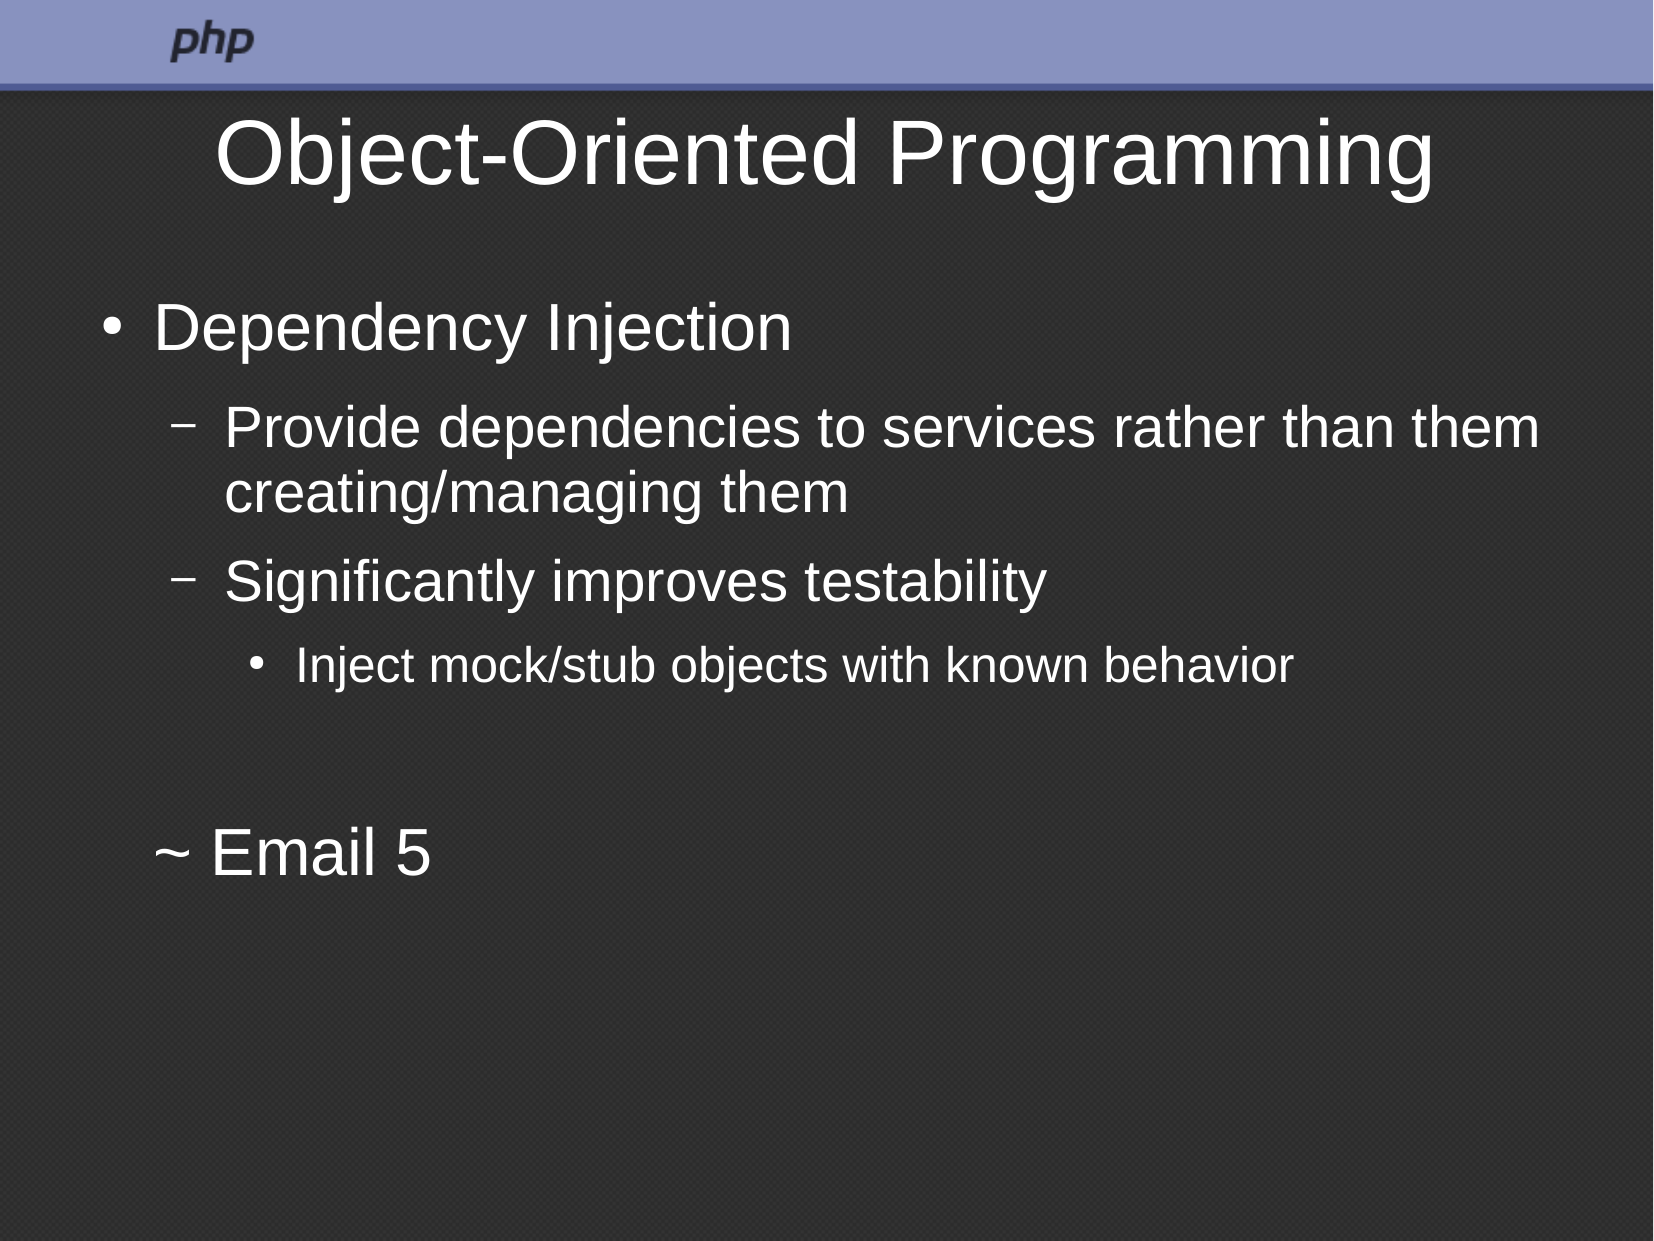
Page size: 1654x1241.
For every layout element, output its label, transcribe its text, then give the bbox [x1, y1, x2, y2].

title Object-Oriented Programming [82, 49, 1571, 257]
picture [0, 0, 1654, 1241]
list Dependency Injection Provide dependencies to services rather than them creating/managing them Significantly improves testability Inject mock/stub objects with known behavior ~ Email 5 [82, 290, 1571, 1010]
